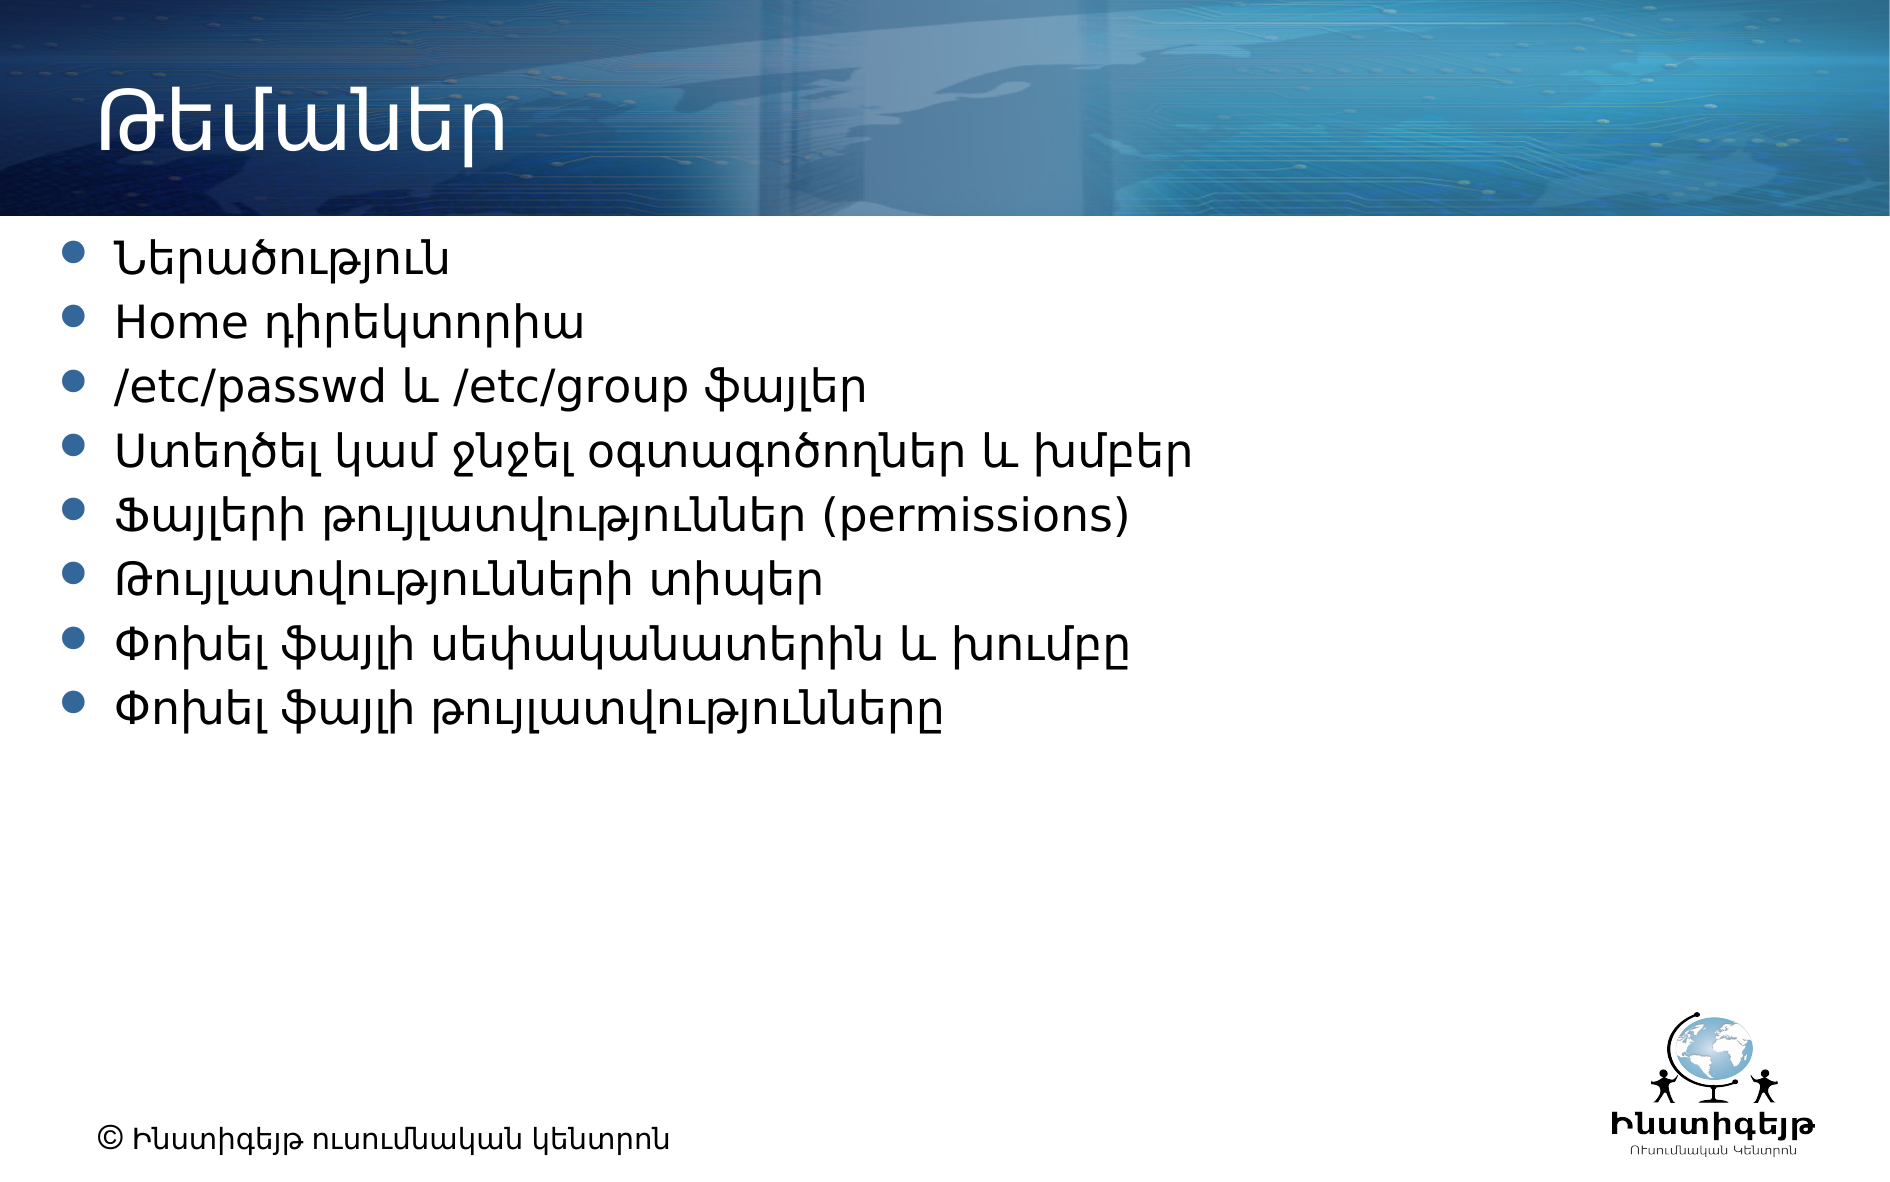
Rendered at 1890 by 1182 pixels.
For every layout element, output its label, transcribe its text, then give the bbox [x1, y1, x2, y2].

picture [1612, 1016, 1815, 1157]
picture [0, 0, 1890, 216]
title Թեմաներ [94, 47, 1793, 217]
list Ներածություն Home դիրեկտորիա /etc/passwd և /etc/group ֆայլեր Ստեղծել կամ ջնջել օգտագոծողներ և խմբեր Ֆայլերի թույլատվություններ (permissions) Թույլատվությունների տիպեր Փոխել ֆայլի սեփականատերին և խումբը Փոխել ֆայլի թույլատվությունները [59, 236, 1831, 1016]
